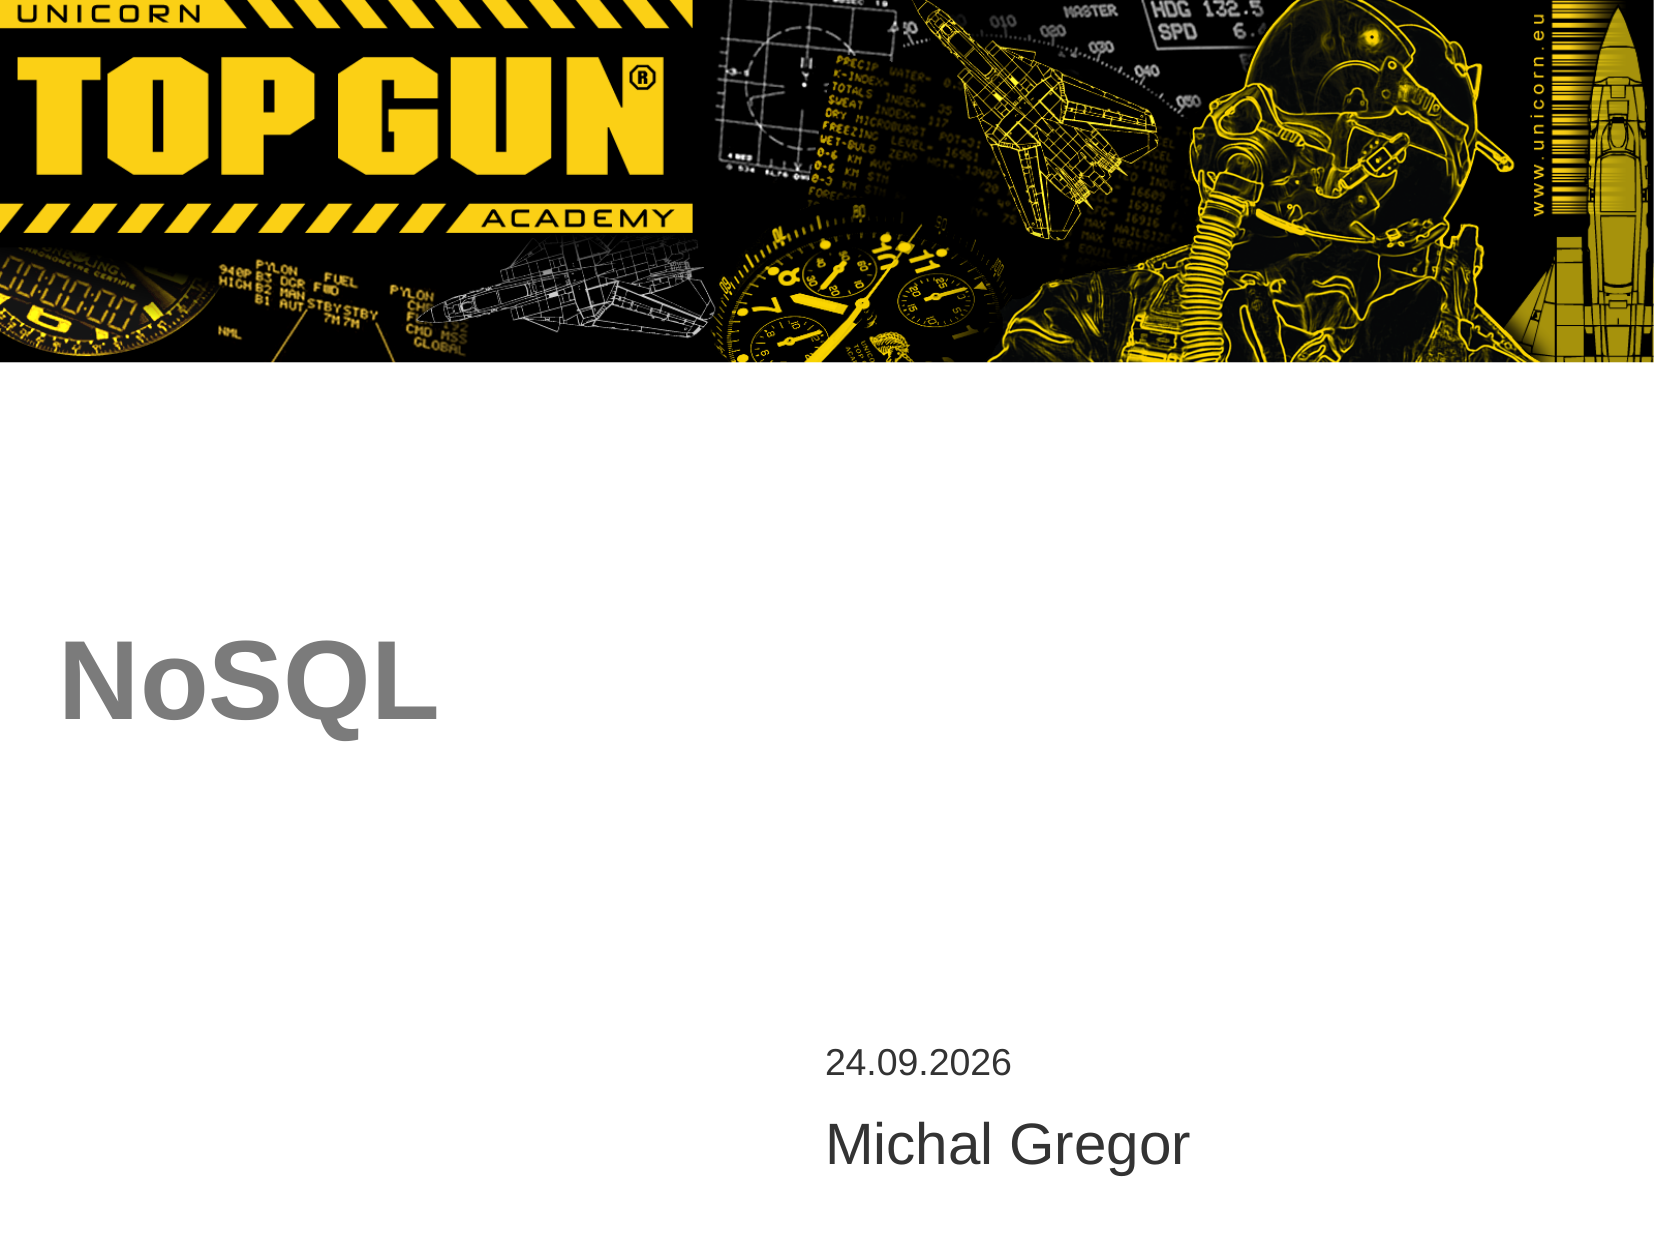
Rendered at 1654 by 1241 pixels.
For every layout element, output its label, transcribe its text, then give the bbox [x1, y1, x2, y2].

title 08/21/2018 [825, 1029, 1595, 1080]
title NoSQL [59, 587, 1595, 736]
title Michal Gregor [825, 1092, 1595, 1171]
